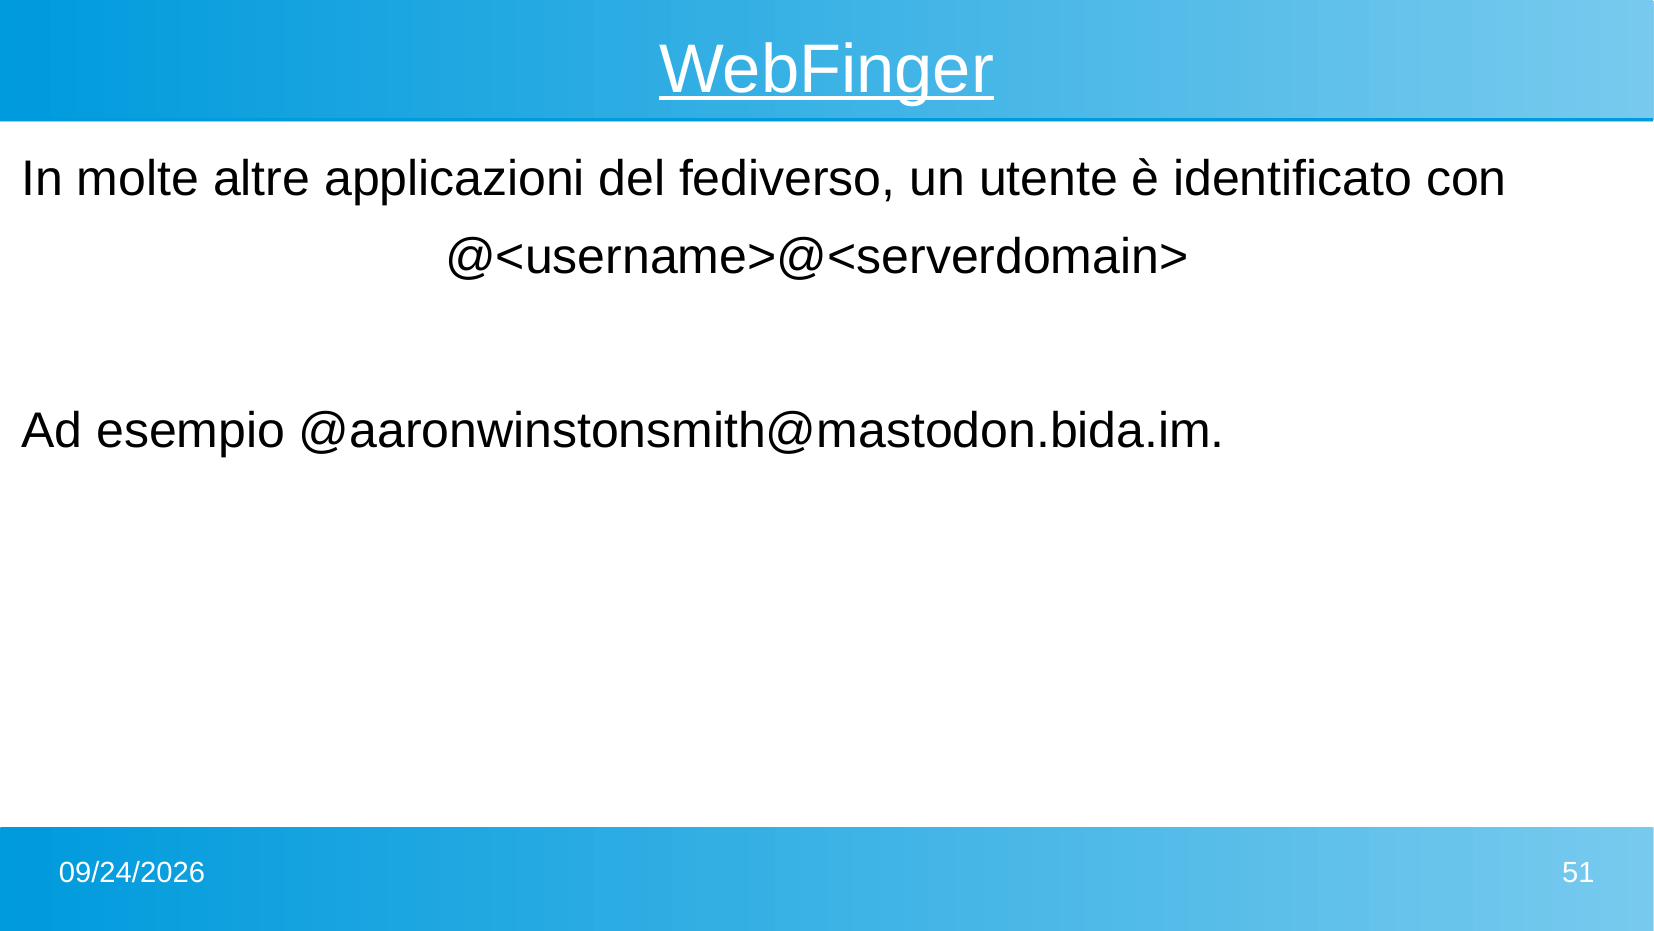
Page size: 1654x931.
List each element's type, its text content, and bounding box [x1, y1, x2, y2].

list Ad esempio @aaronwinstonsmith@mastodon.bida.im. [21, 402, 1613, 526]
list In molte altre applicazioni del fediverso, un utente è identificato con @<username>@<serverdomain> [21, 150, 1613, 273]
title WebFinger [59, 29, 1595, 108]
